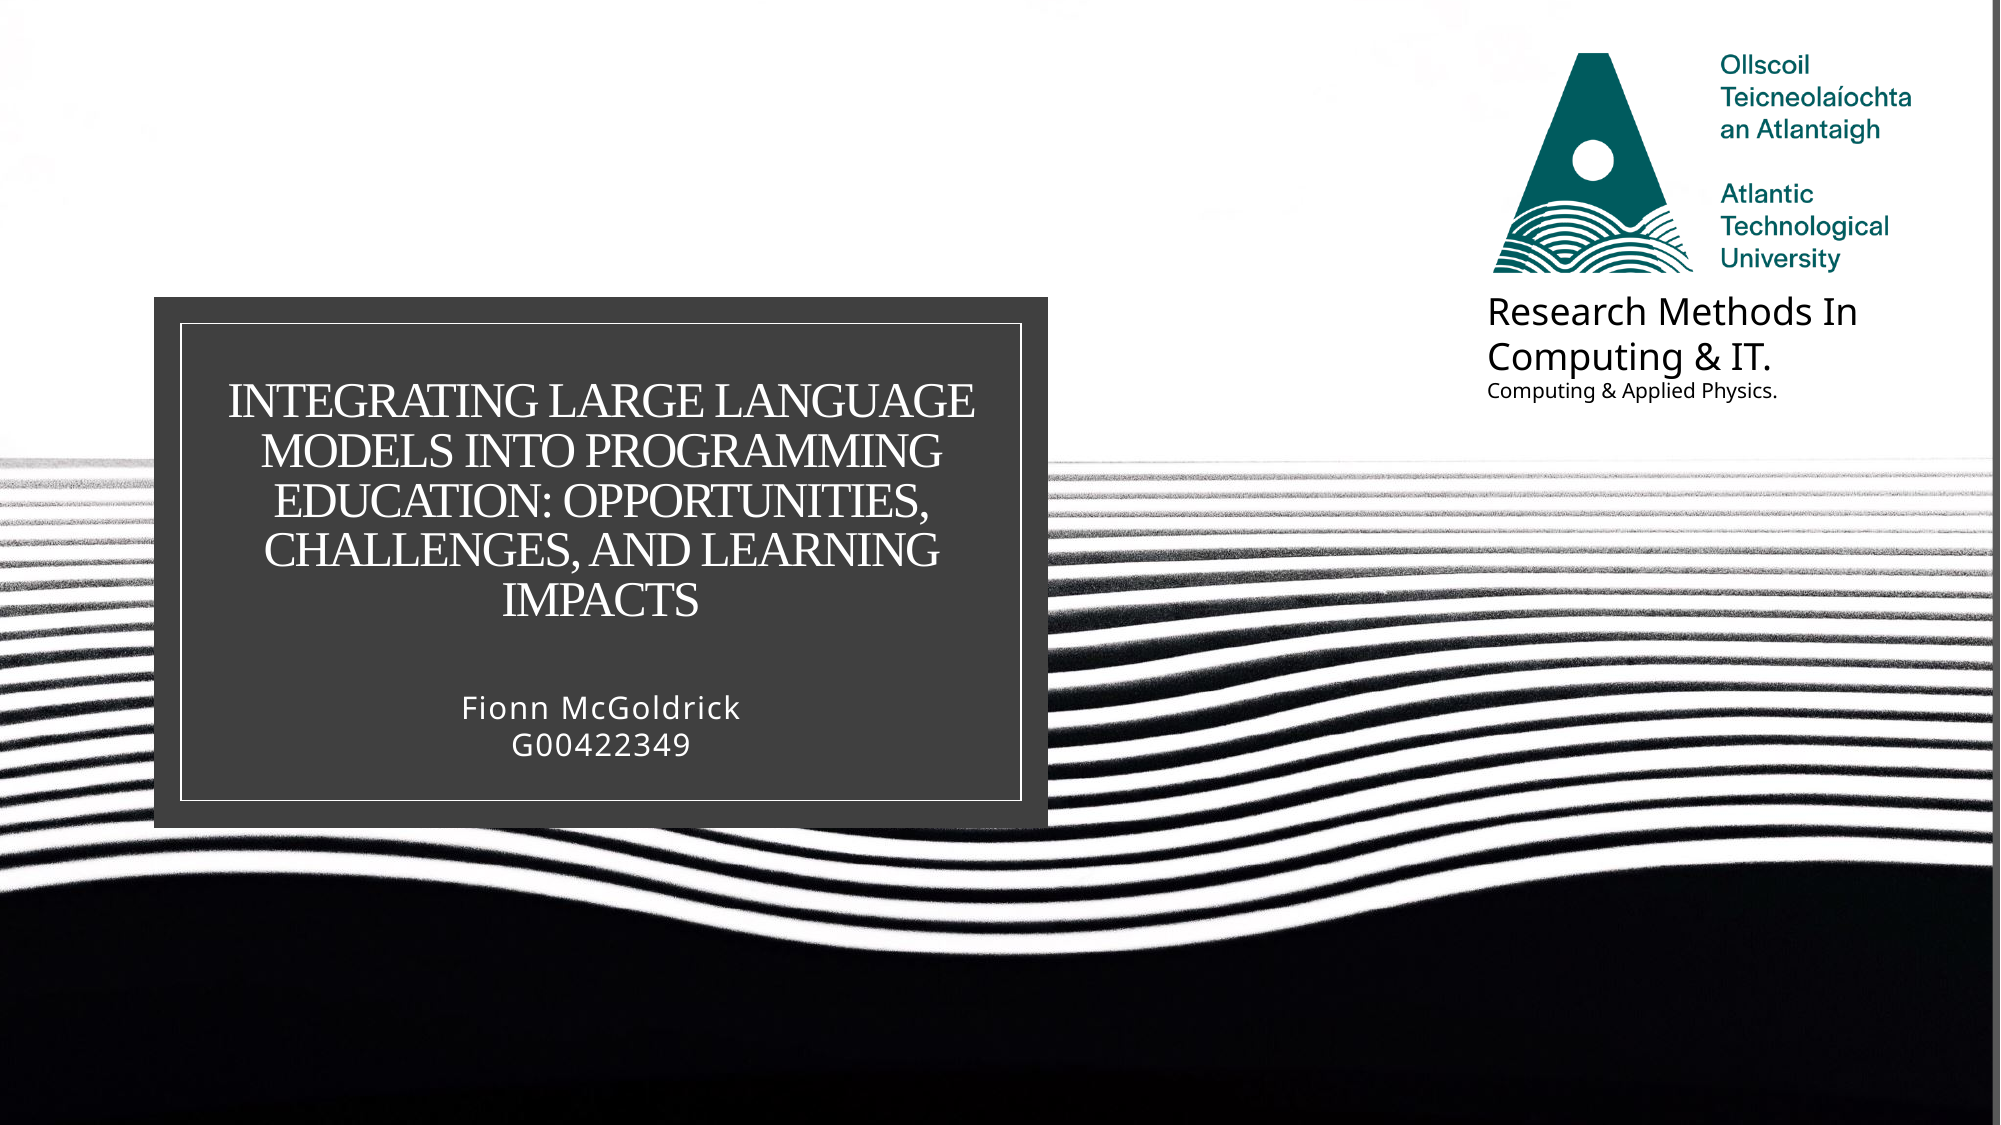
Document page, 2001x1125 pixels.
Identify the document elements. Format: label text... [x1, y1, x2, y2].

subtitle Fionn McGoldrick G00422349 [209, 680, 993, 773]
picture [0, 0, 1993, 1125]
text_box Research Methods In Computing & IT. Computing & Applied Physics. [1472, 280, 1901, 415]
title Integrating Large Language Models into Programming Education: Opportunities, Challenges, and Learning Impacts [181, 330, 1022, 674]
text_box [154, 297, 1048, 828]
